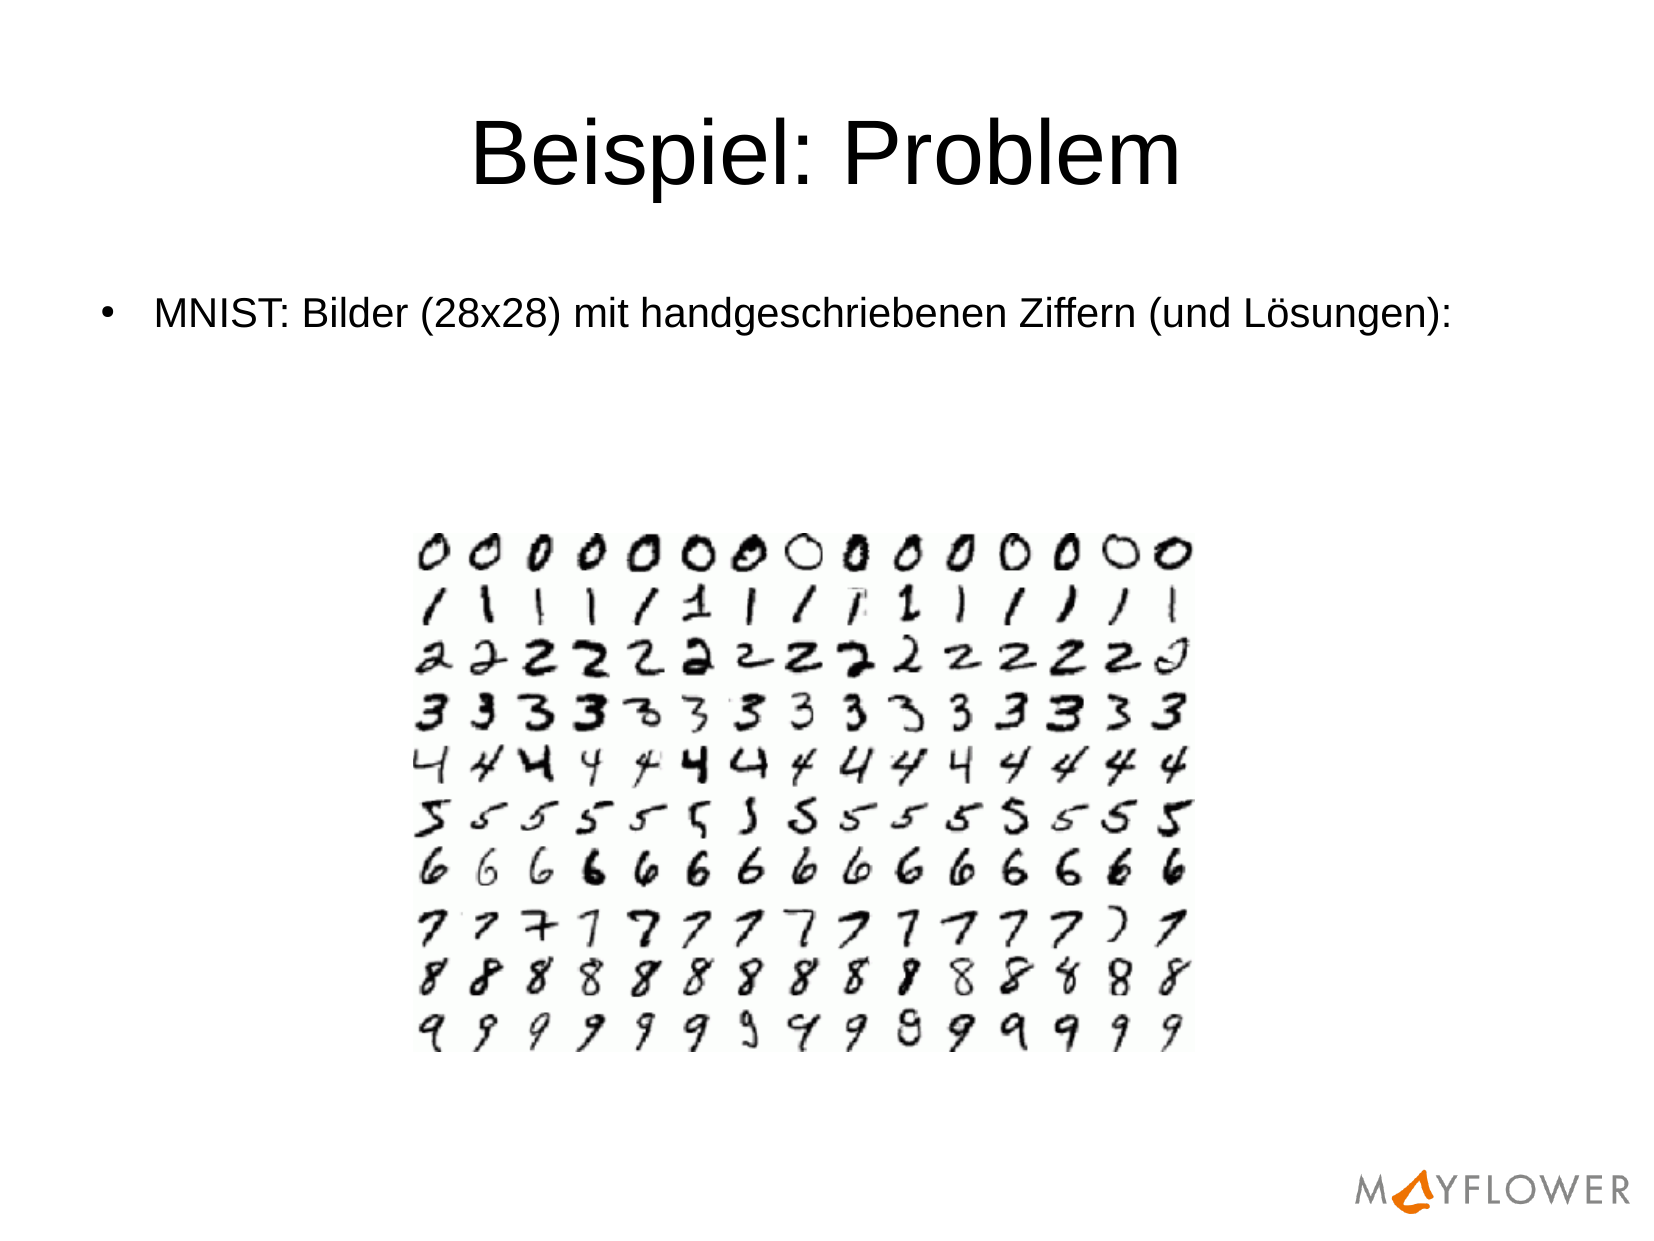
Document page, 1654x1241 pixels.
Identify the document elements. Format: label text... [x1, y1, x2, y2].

list MNIST: Bilder (28x28) mit handgeschriebenen Ziffern (und Lösungen): [82, 290, 1571, 1010]
picture [1355, 1169, 1630, 1215]
picture [413, 533, 1195, 1052]
title Beispiel: Problem [82, 49, 1571, 257]
